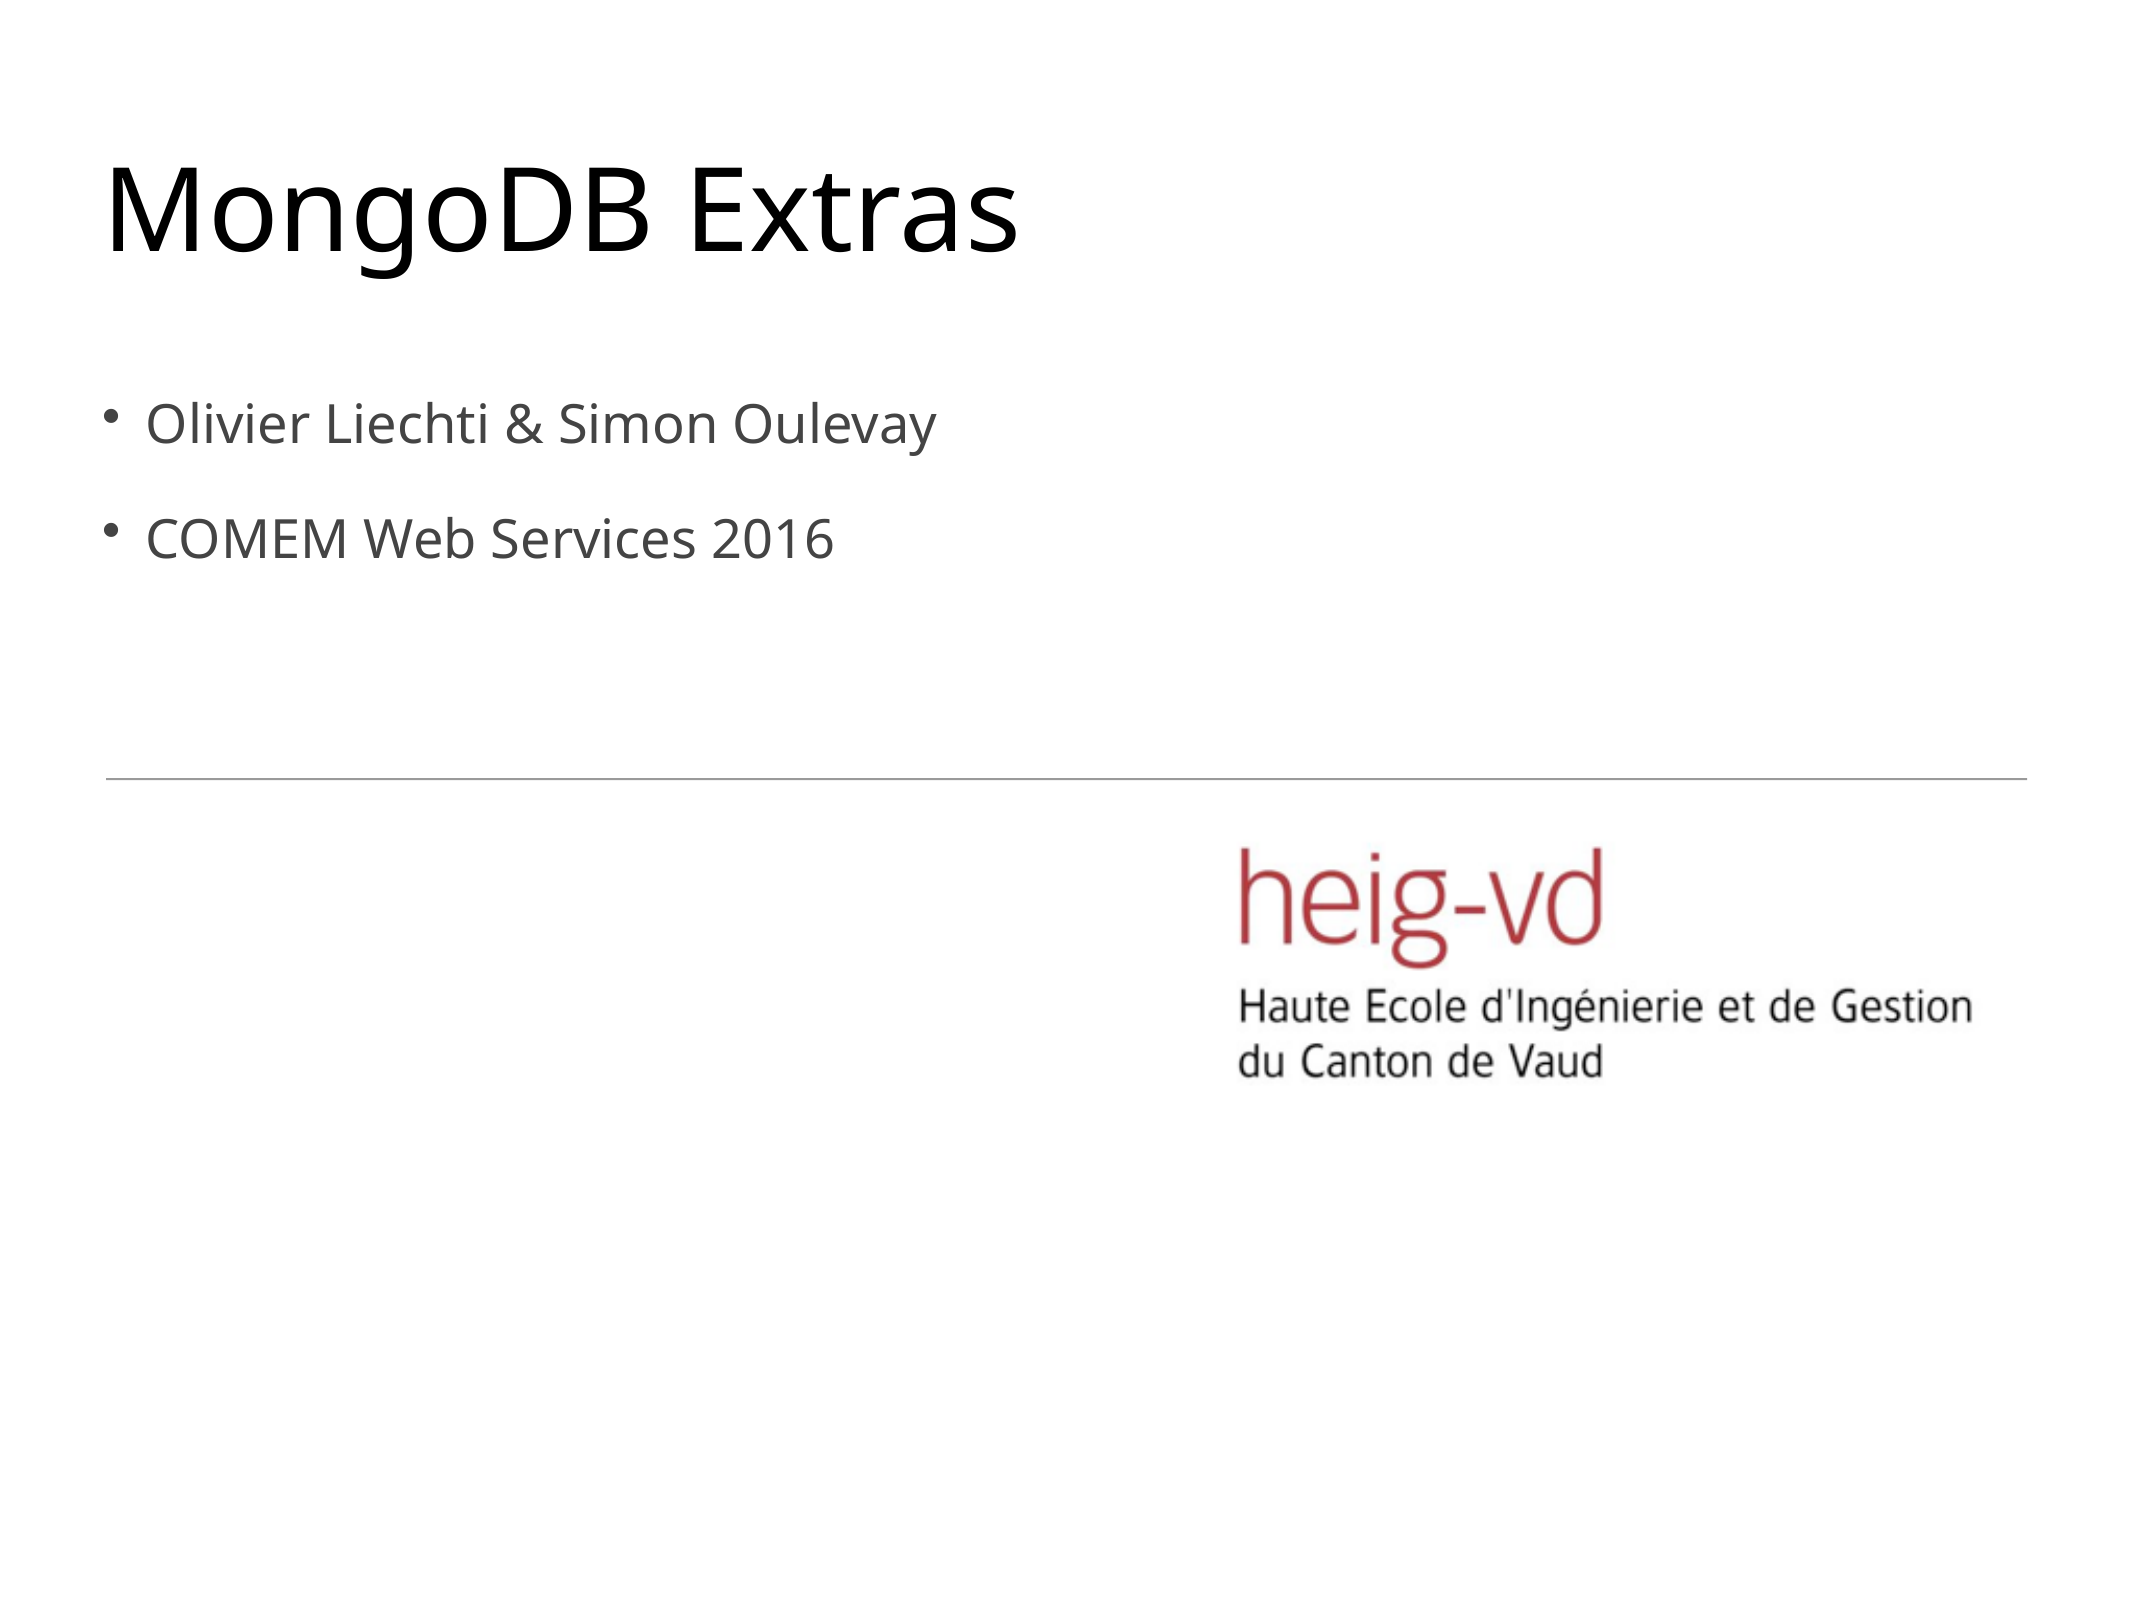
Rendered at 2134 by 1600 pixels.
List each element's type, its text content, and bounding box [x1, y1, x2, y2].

title MongoDB Extras [93, 54, 2040, 284]
subtitle Olivier Liechti & Simon Oulevay COMEM Web Services 2016 [93, 381, 2040, 1459]
